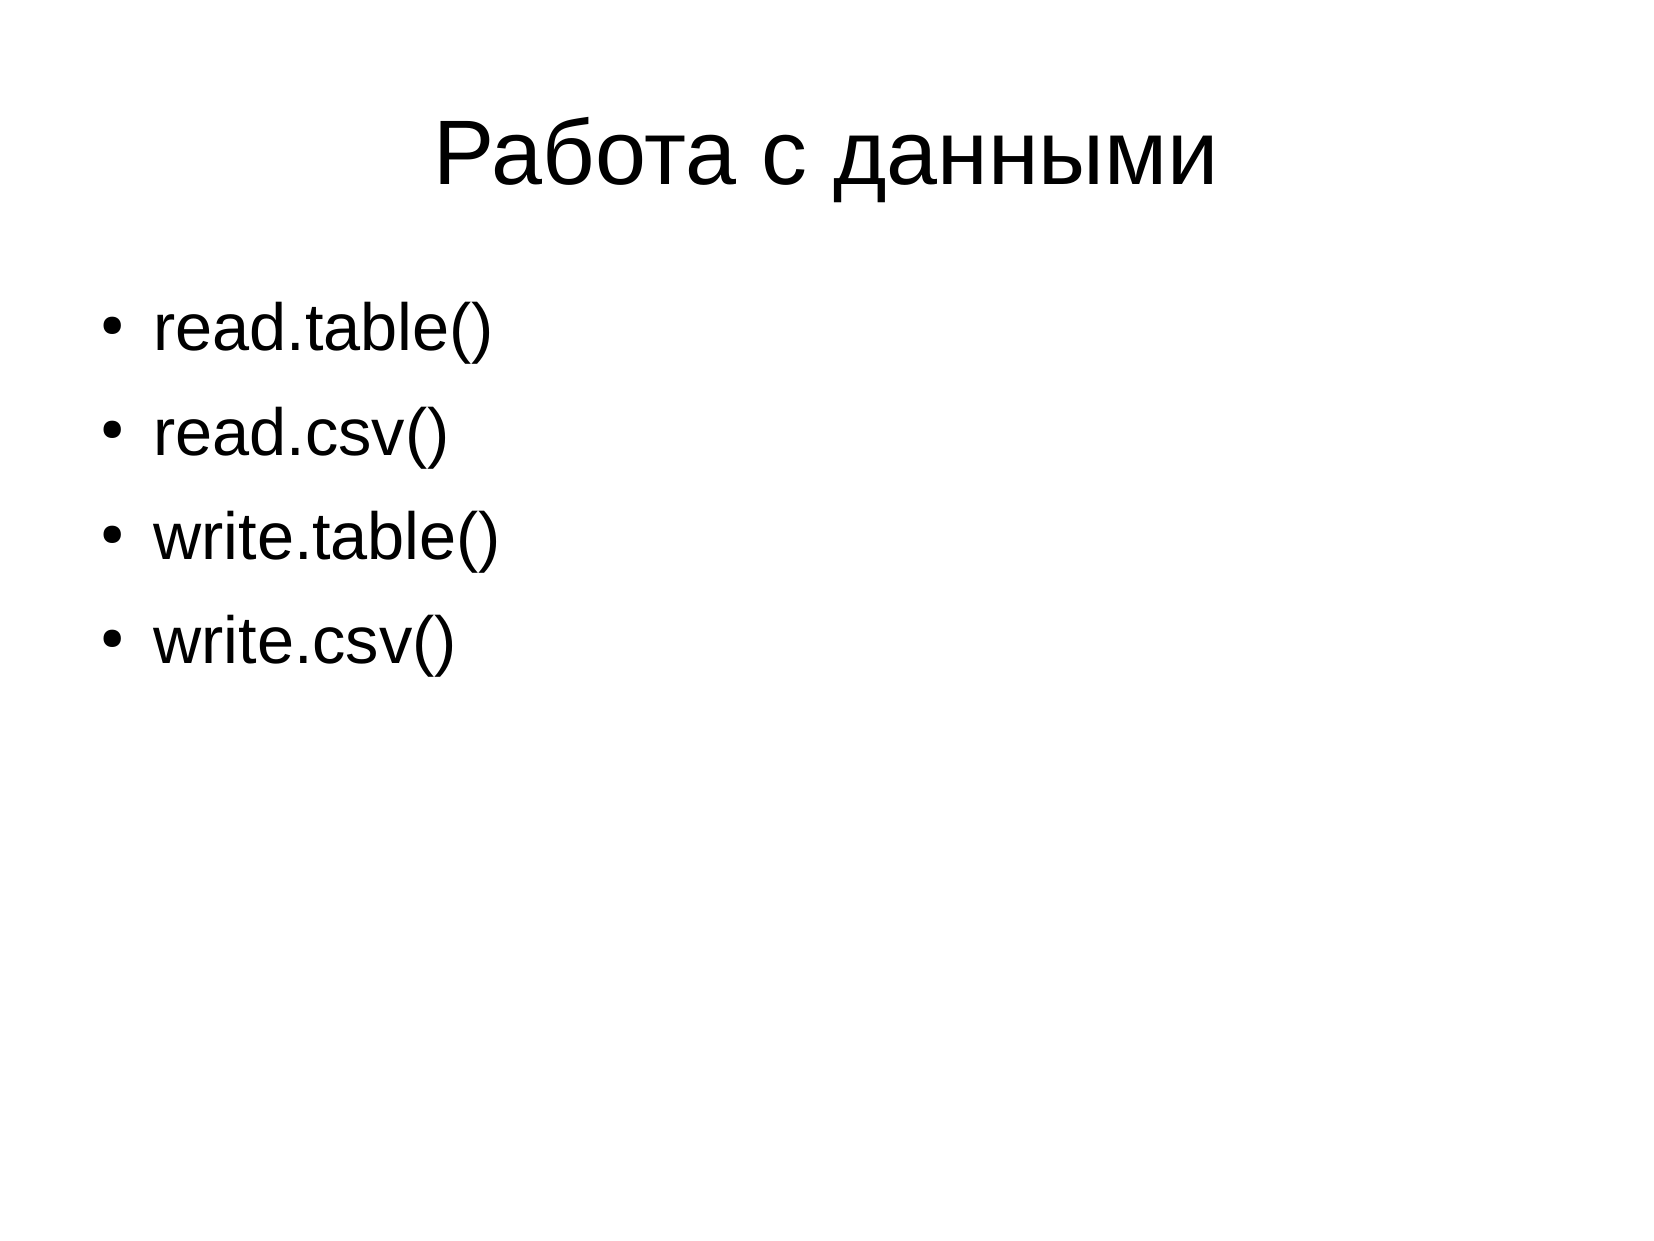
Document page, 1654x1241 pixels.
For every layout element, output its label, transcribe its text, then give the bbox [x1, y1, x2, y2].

title Работа с данными [82, 49, 1571, 257]
list read.table() read.csv() write.table() write.csv() [82, 290, 1538, 1010]
